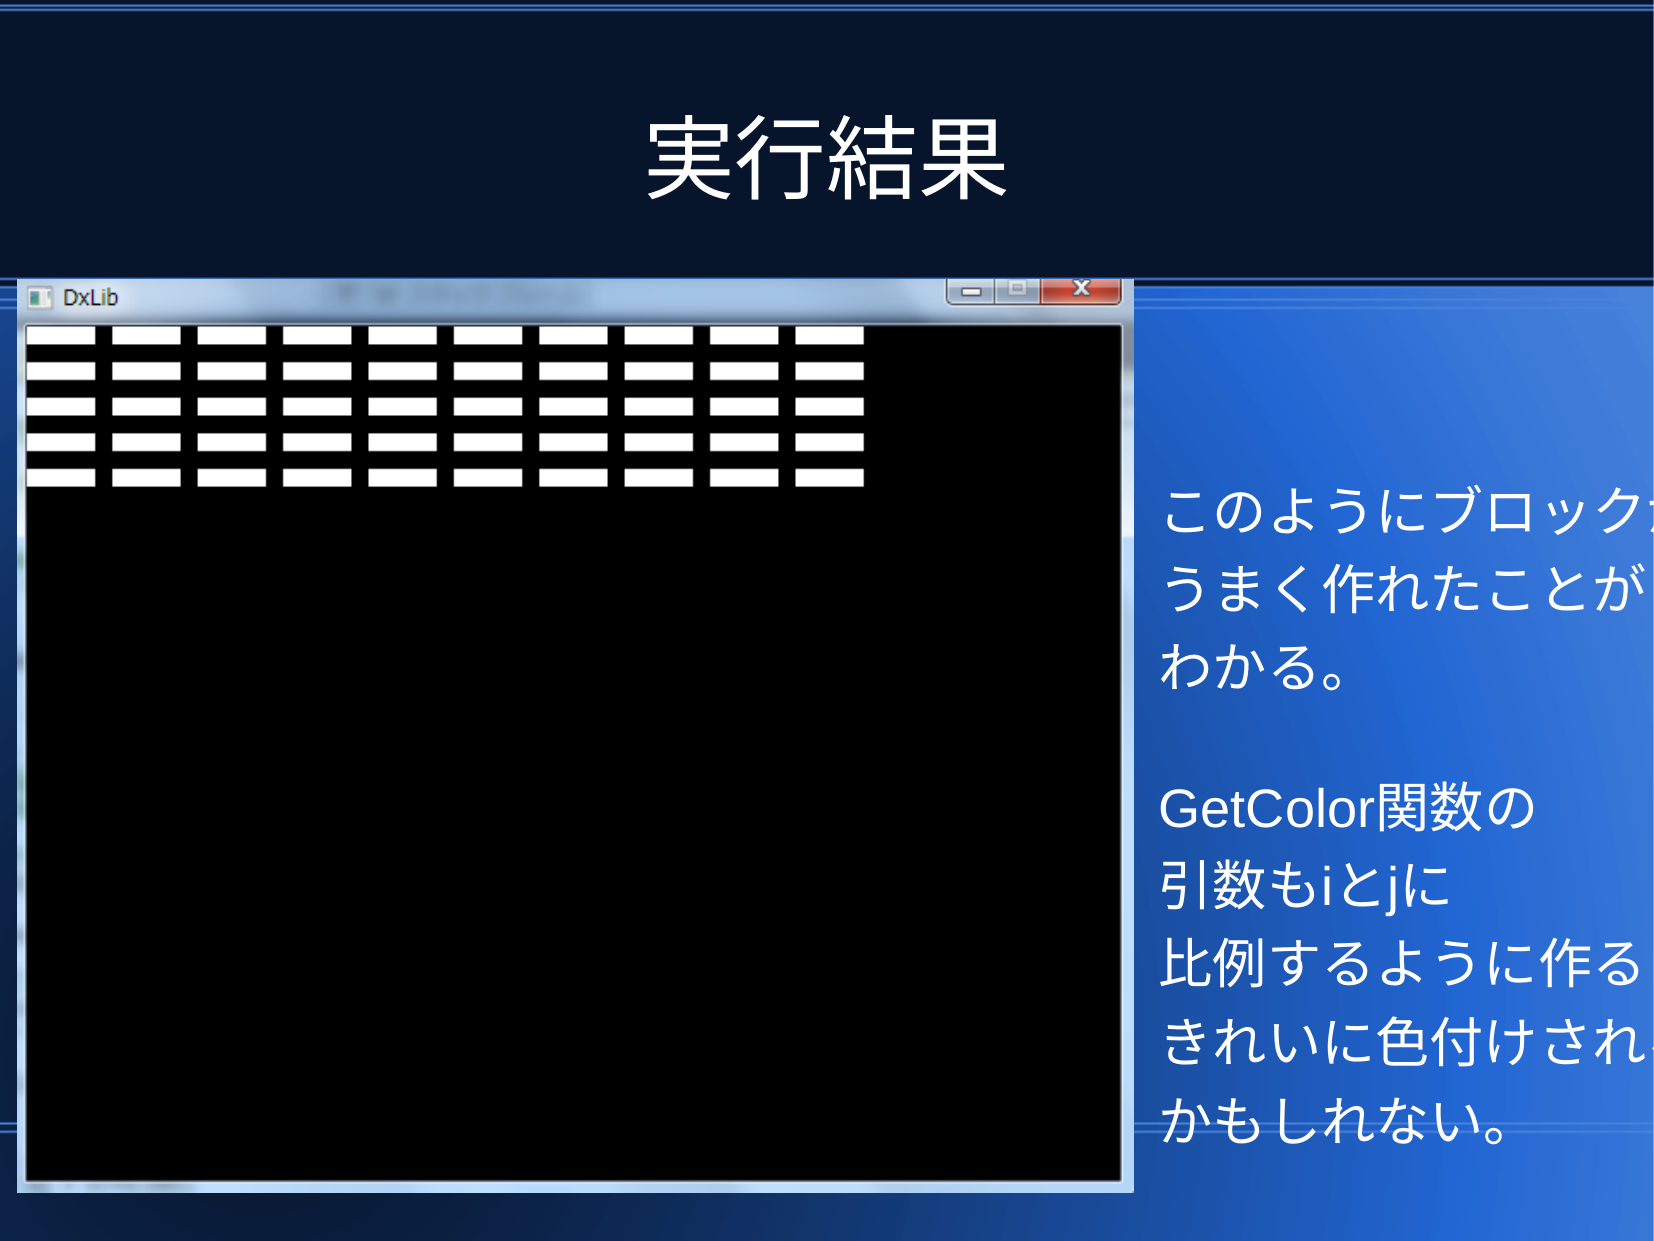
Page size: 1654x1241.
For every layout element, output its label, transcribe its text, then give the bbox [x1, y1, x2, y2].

text_box このようにブロックが うまく作れたことが わかる。 GetColor関数の 引数もiとjに 比例するように作ると きれいに色付けされる かもしれない。 [1143, 460, 1654, 977]
picture [1612, 977, 1623, 982]
picture [1341, 977, 1352, 982]
title 実行結果 [82, 49, 1571, 257]
picture [1386, 977, 1400, 981]
picture [0, 0, 1654, 1241]
picture [1192, 977, 1206, 982]
